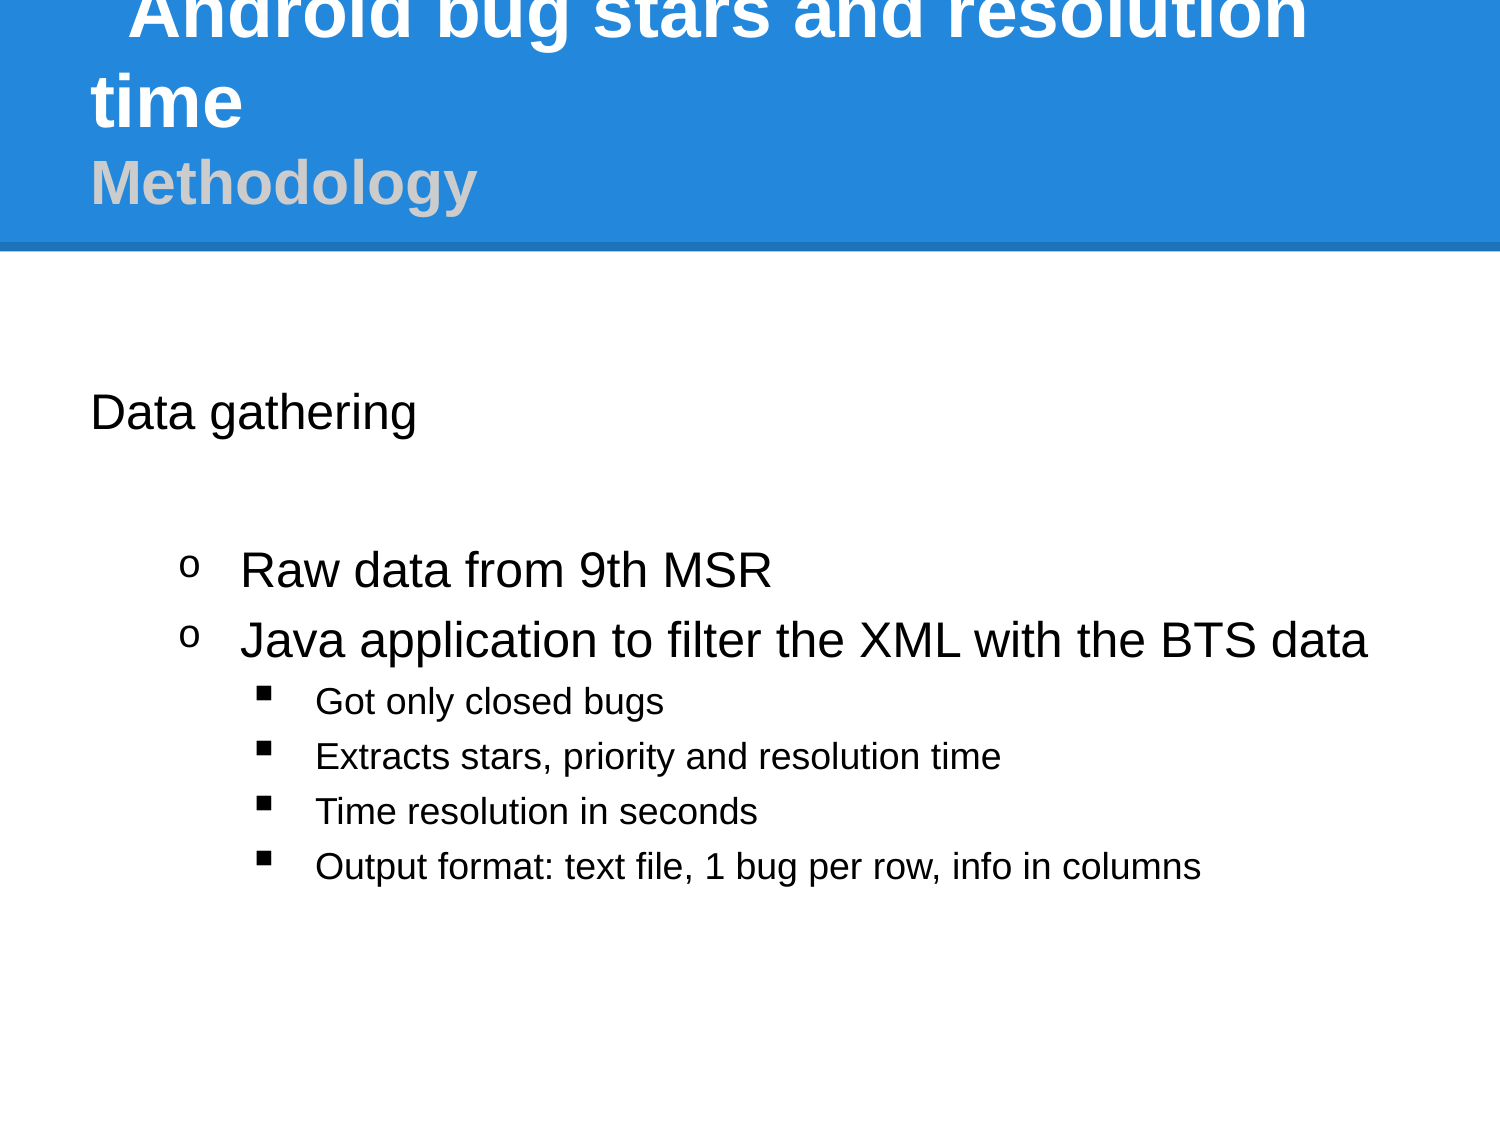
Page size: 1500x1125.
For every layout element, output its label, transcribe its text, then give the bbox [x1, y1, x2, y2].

list Data gathering Raw data from 9th MSR Java application to filter the XML with the BTS data Got only closed bugs Extracts stars, priority and resolution time Time resolution in seconds Output format: text file, 1 bug per row, info in columns [75, 275, 1425, 1048]
title Android bug stars and resolution time Methodology [75, 0, 1475, 233]
